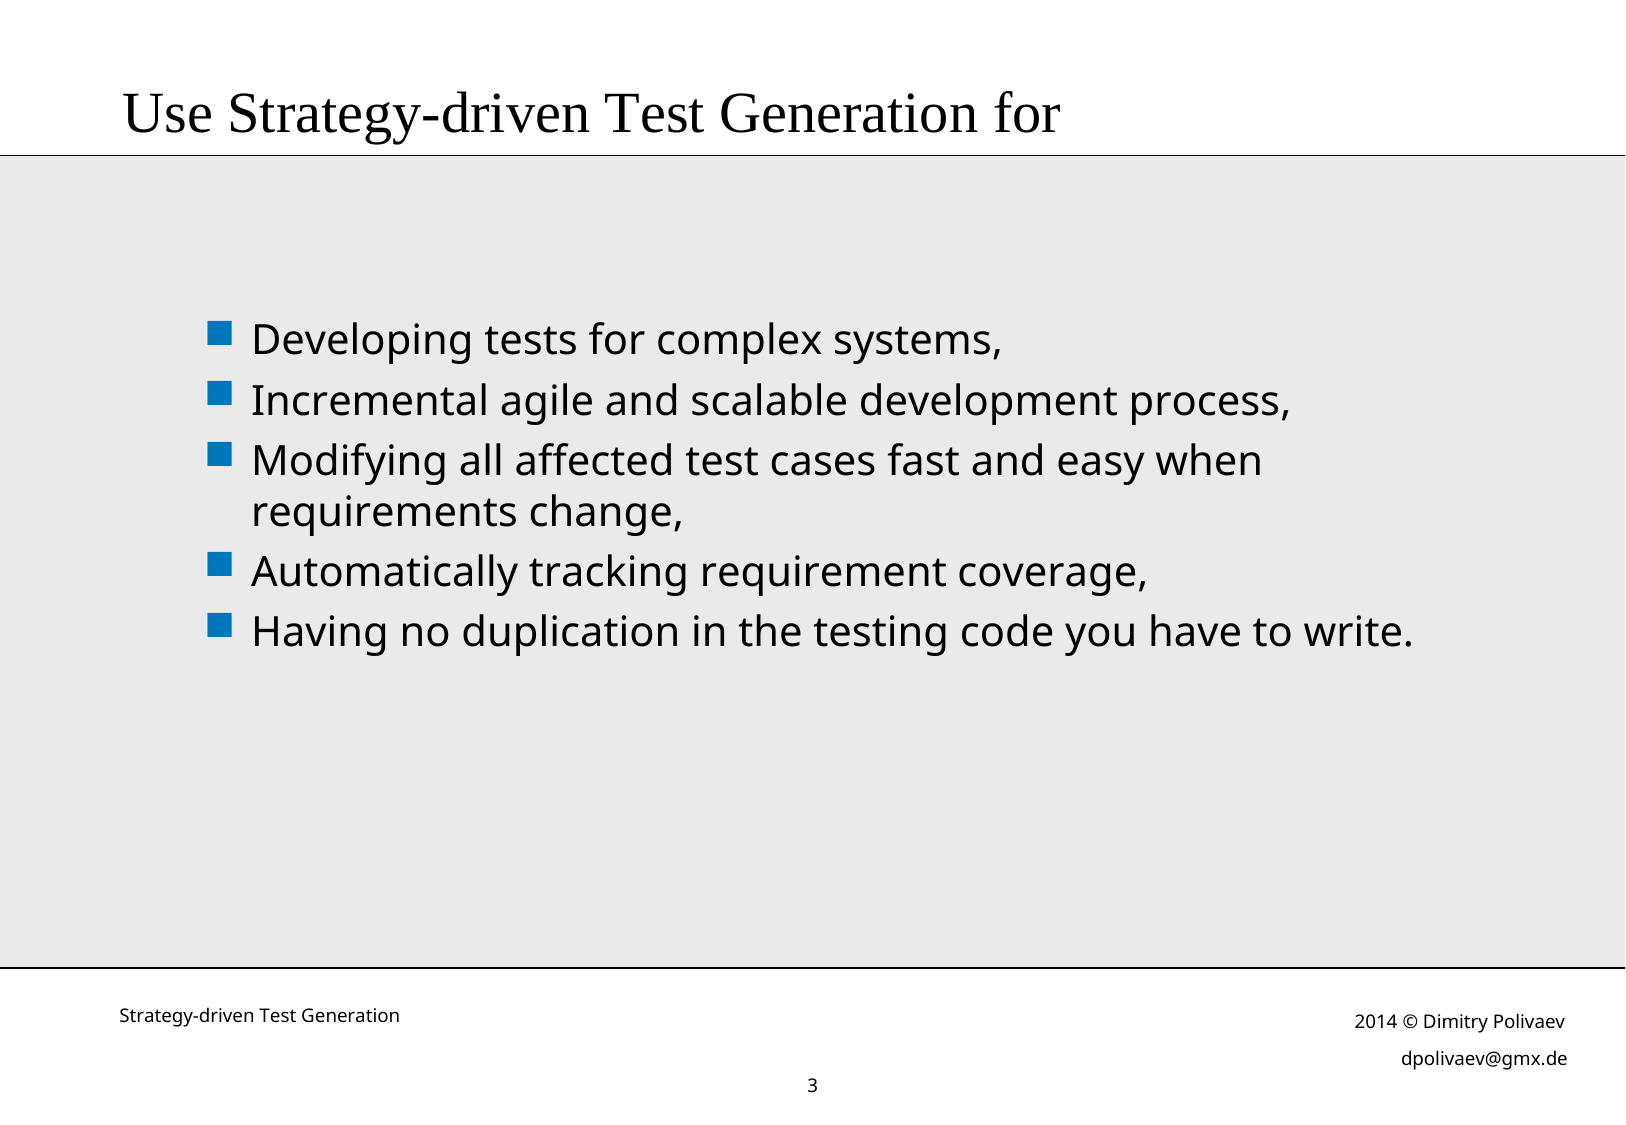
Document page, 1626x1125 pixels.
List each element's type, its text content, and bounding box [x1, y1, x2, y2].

list Developing tests for complex systems, Incremental agile and scalable development process, Modifying all affected test cases fast and easy when requirements change, Automatically tracking requirement coverage, Having no duplication in the testing code you have to write. [122, 313, 1501, 683]
title Use Strategy-driven Test Generation for [122, 70, 1501, 145]
